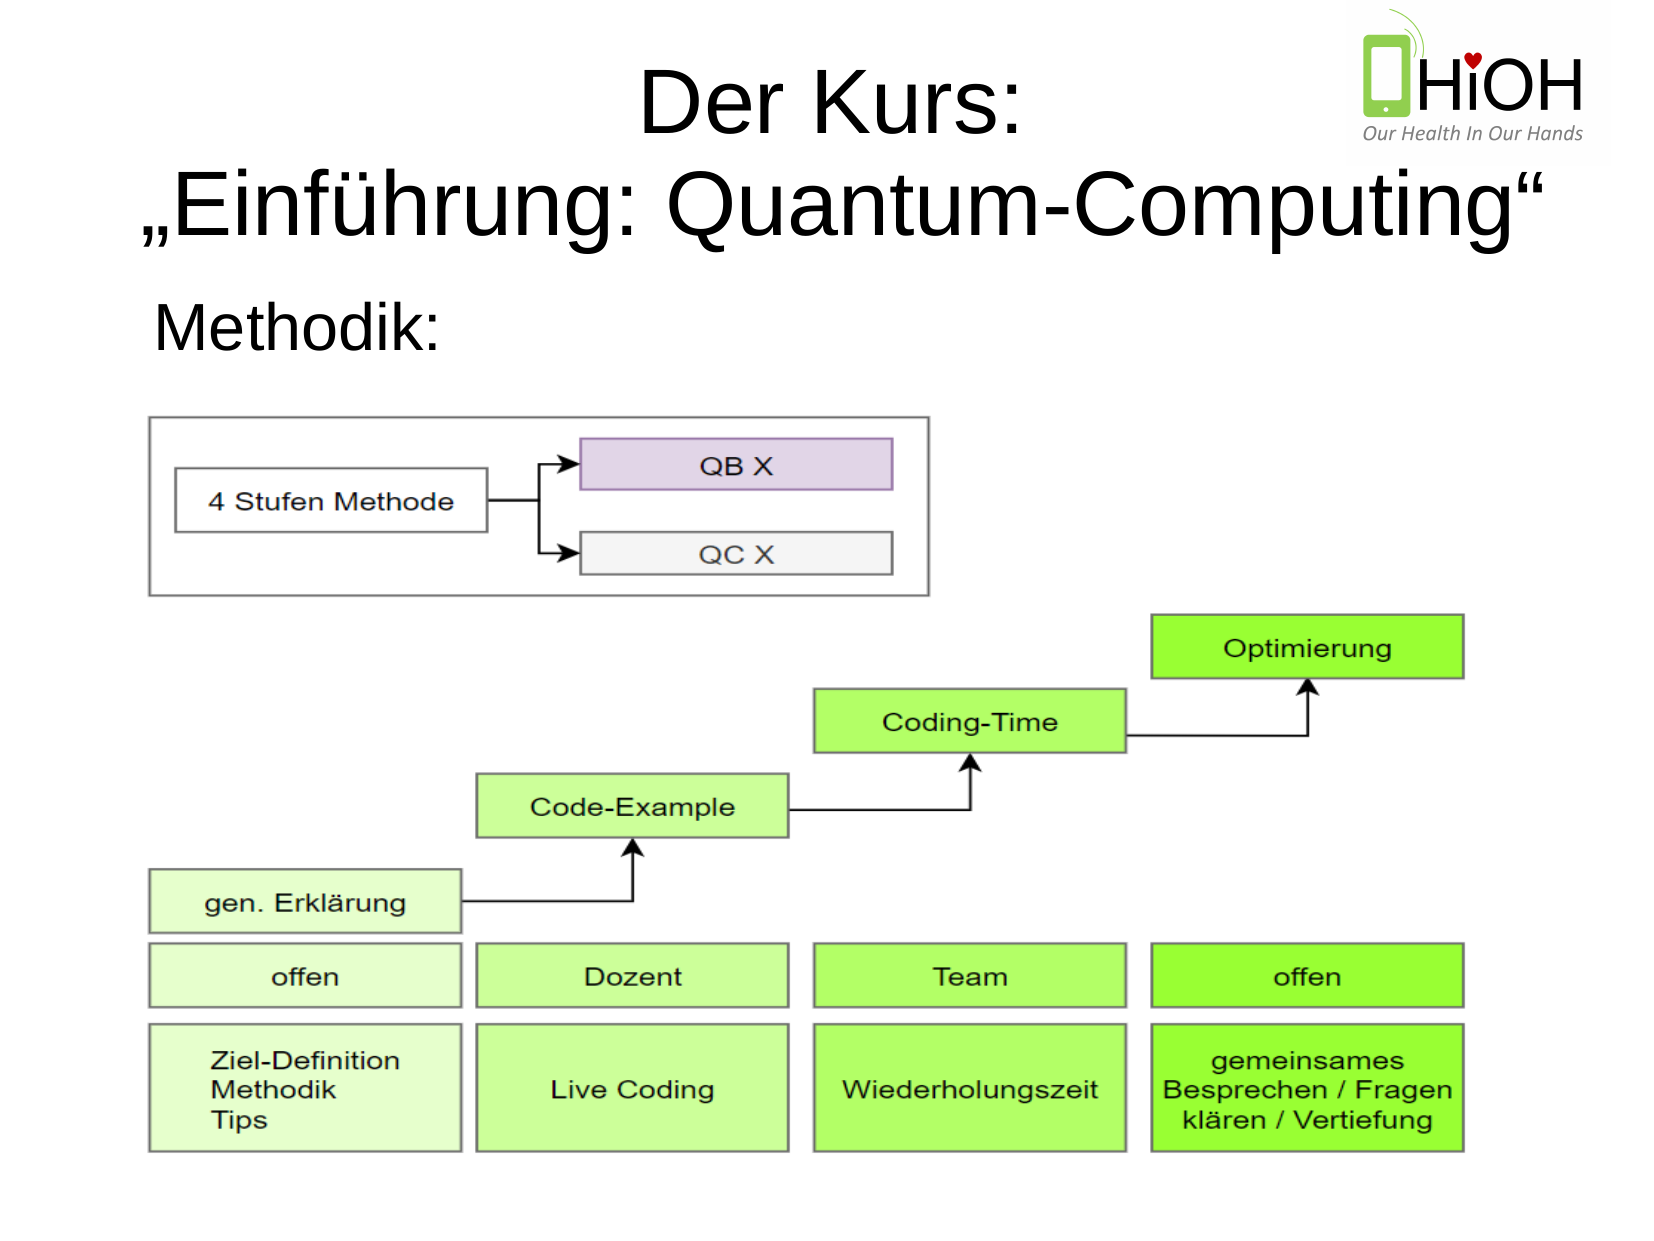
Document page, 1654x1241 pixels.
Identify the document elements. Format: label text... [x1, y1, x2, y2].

picture [118, 399, 1477, 1170]
title Der Kurs: „Einführung: Quantum-Computing“ [82, 49, 1571, 257]
list Methodik: [82, 290, 1571, 1109]
picture [1346, 0, 1611, 166]
